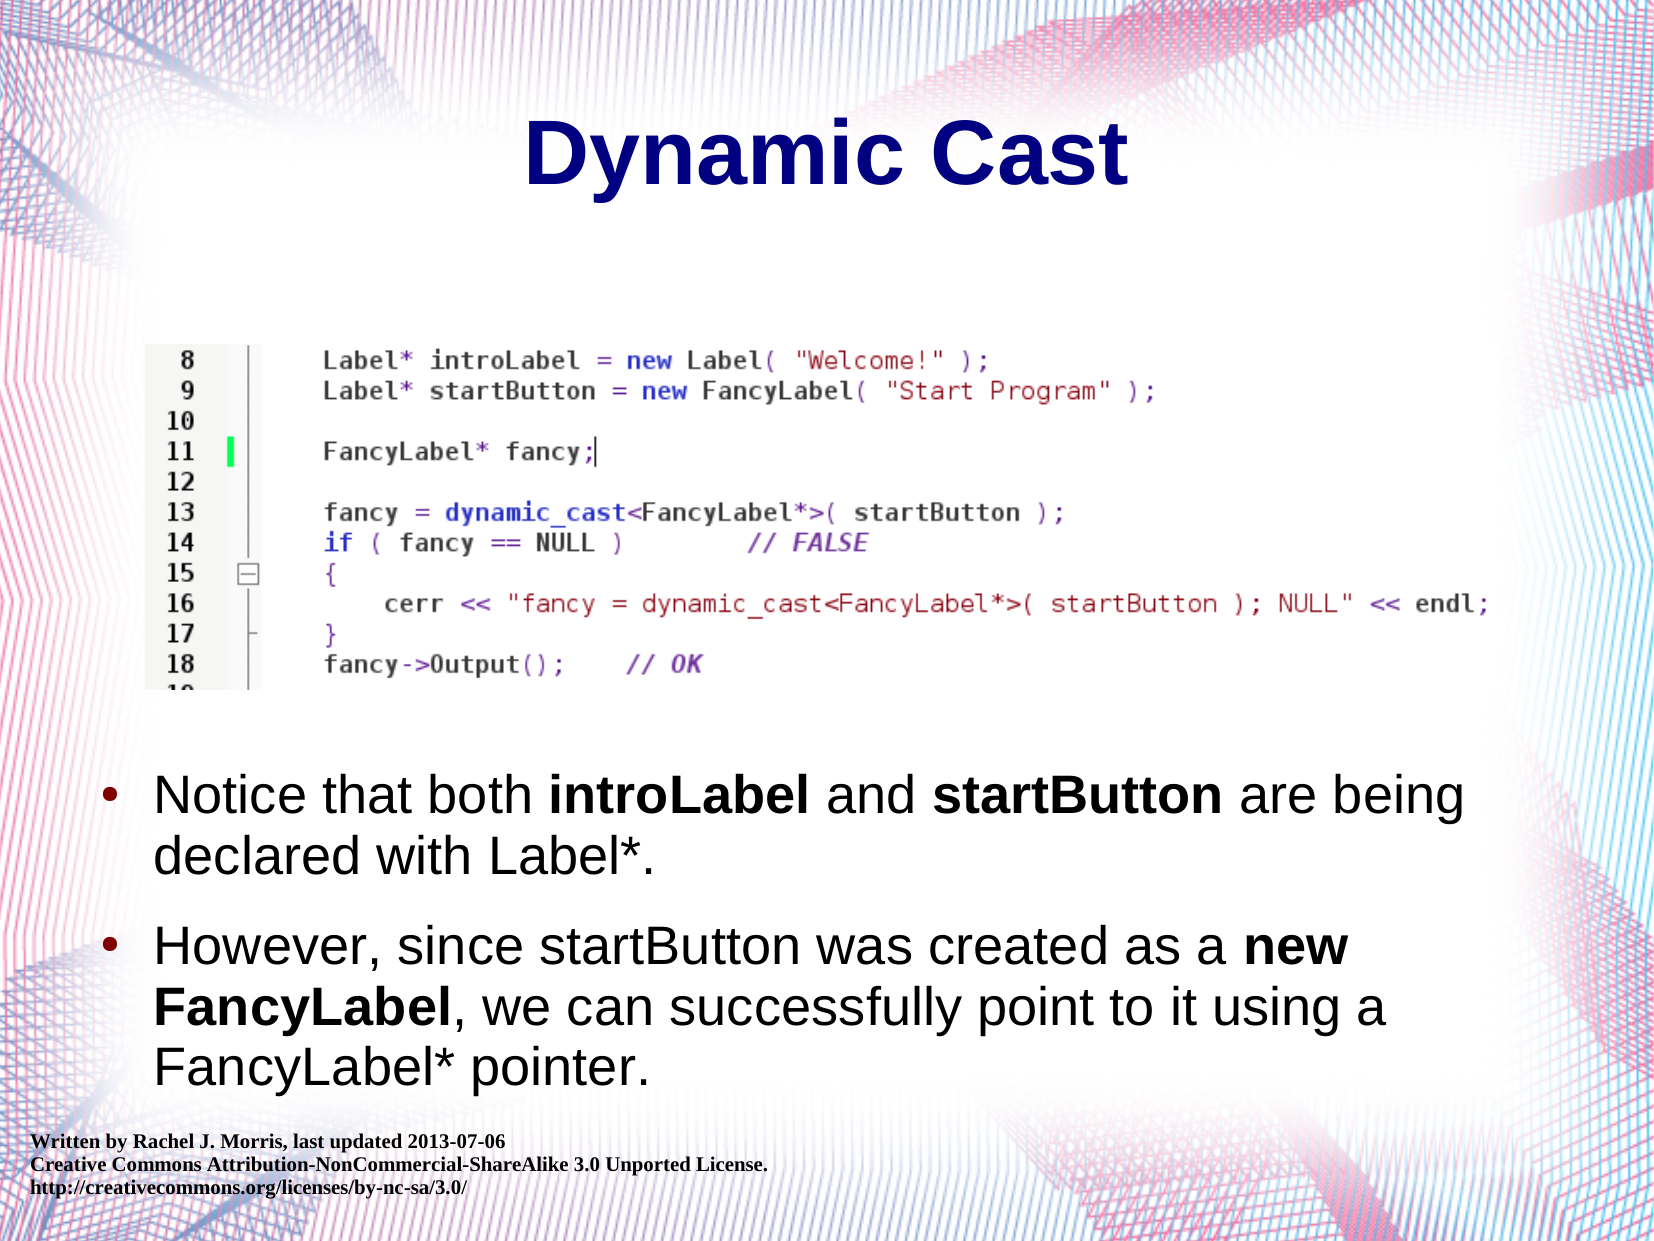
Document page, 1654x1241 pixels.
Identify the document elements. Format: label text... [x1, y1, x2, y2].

title Dynamic Cast [82, 49, 1571, 257]
picture [0, 0, 1654, 1241]
list Notice that both introLabel and startButton are being declared with Label*. However, since startButton was created as a new FancyLabel, we can successfully point to it using a FancyLabel* pointer. [82, 765, 1571, 1098]
